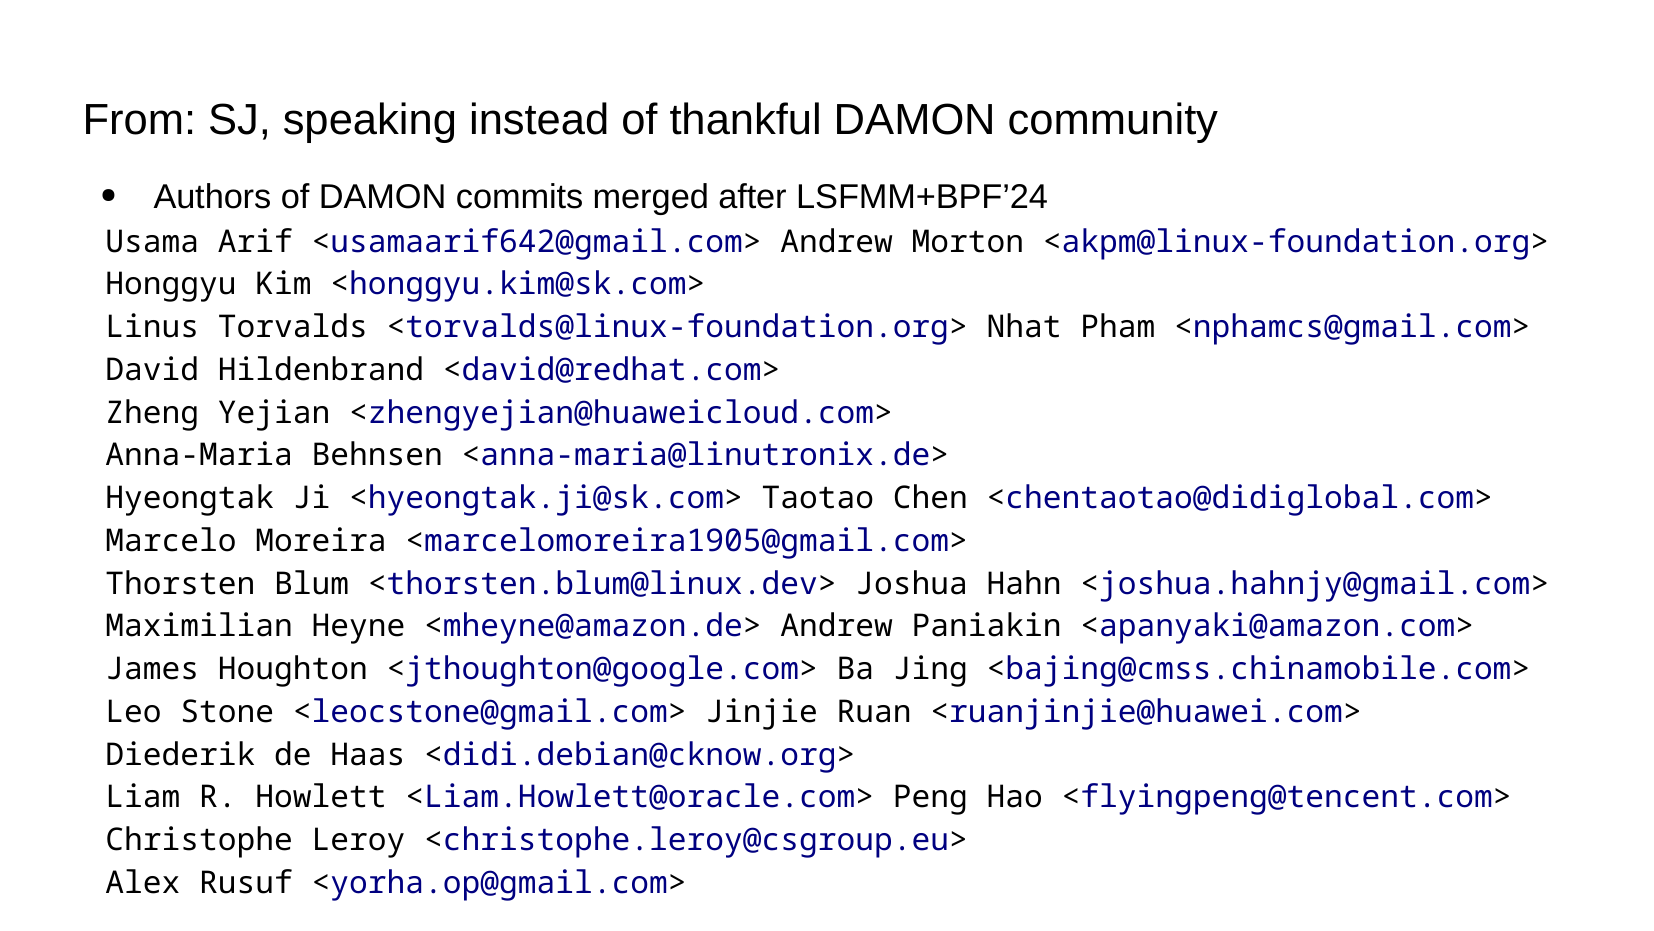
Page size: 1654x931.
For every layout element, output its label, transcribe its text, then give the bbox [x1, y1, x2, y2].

title From: SJ, speaking instead of thankful DAMON community [82, 81, 1571, 157]
list Authors of DAMON commits merged after LSFMM+BPF’24 [82, 177, 1571, 833]
text_box Usama Arif <usamaarif642@gmail.com> Andrew Morton <akpm@linux-foundation.org> Honggyu Kim <honggyu.kim@sk.com> Linus Torvalds <torvalds@linux-foundation.org> Nhat Pham <nphamcs@gmail.com> David Hildenbrand <david@redhat.com> Zheng Yejian <zhengyejian@huaweicloud.com> Anna-Maria Behnsen <anna-maria@linutronix.de> Hyeongtak Ji <hyeongtak.ji@sk.com> Taotao Chen <chentaotao@didiglobal.com> Marcelo Moreira <marcelomoreira1905@gmail.com> Thorsten Blum <thorsten.blum@linux.dev> Joshua Hahn <joshua.hahnjy@gmail.com> Maximilian Heyne <mheyne@amazon.de> Andrew Paniakin <apanyaki@amazon.com> James Houghton <jthoughton@google.com> Ba Jing <bajing@cmss.chinamobile.com> Leo Stone <leocstone@gmail.com> Jinjie Ruan <ruanjinjie@huawei.com> Diederik de Haas <didi.debian@cknow.org> Liam R. Howlett <Liam.Howlett@oracle.com> Peng Hao <flyingpeng@tencent.com> Christophe Leroy <christophe.leroy@csgroup.eu> Alex Rusuf <yorha.op@gmail.com> [90, 211, 1583, 911]
